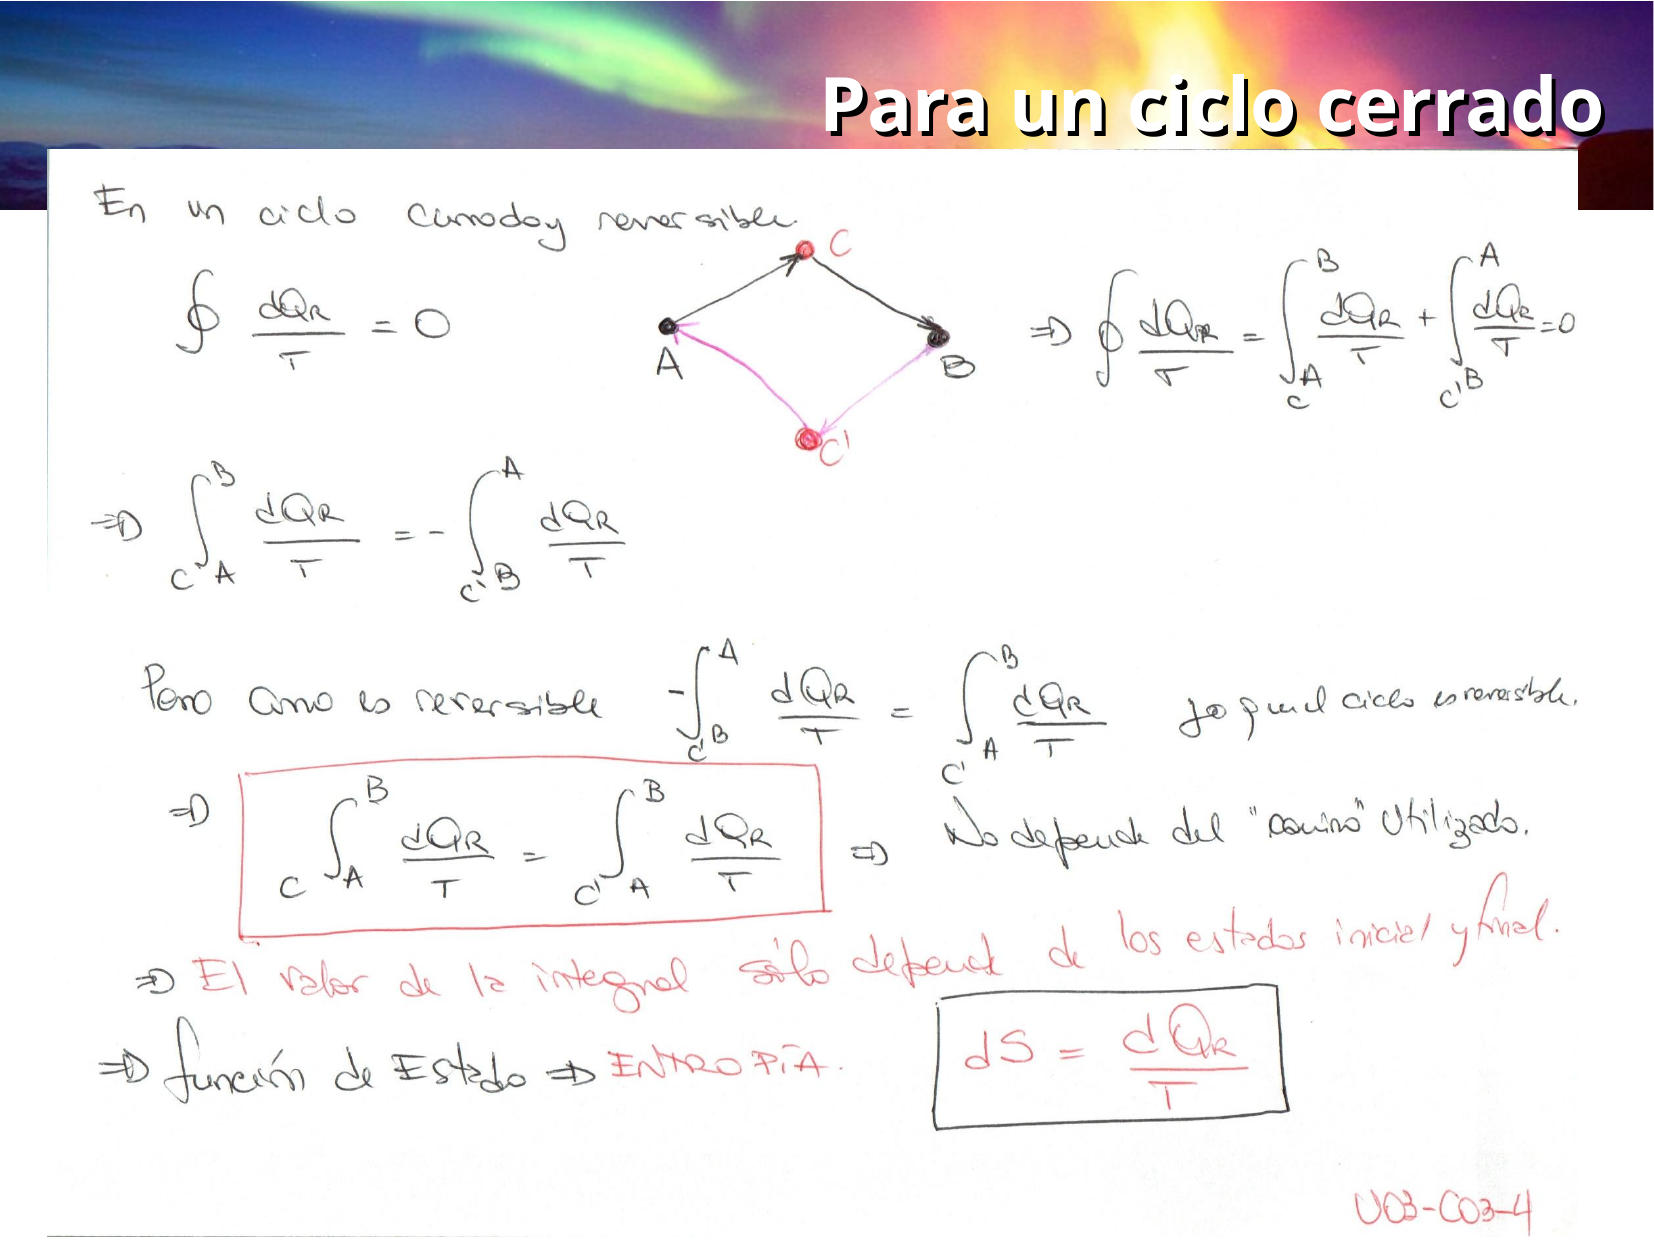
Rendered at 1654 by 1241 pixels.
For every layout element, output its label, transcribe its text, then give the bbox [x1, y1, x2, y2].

picture [0, 1, 1654, 1237]
title Para un ciclo cerrado [45, 15, 1606, 191]
